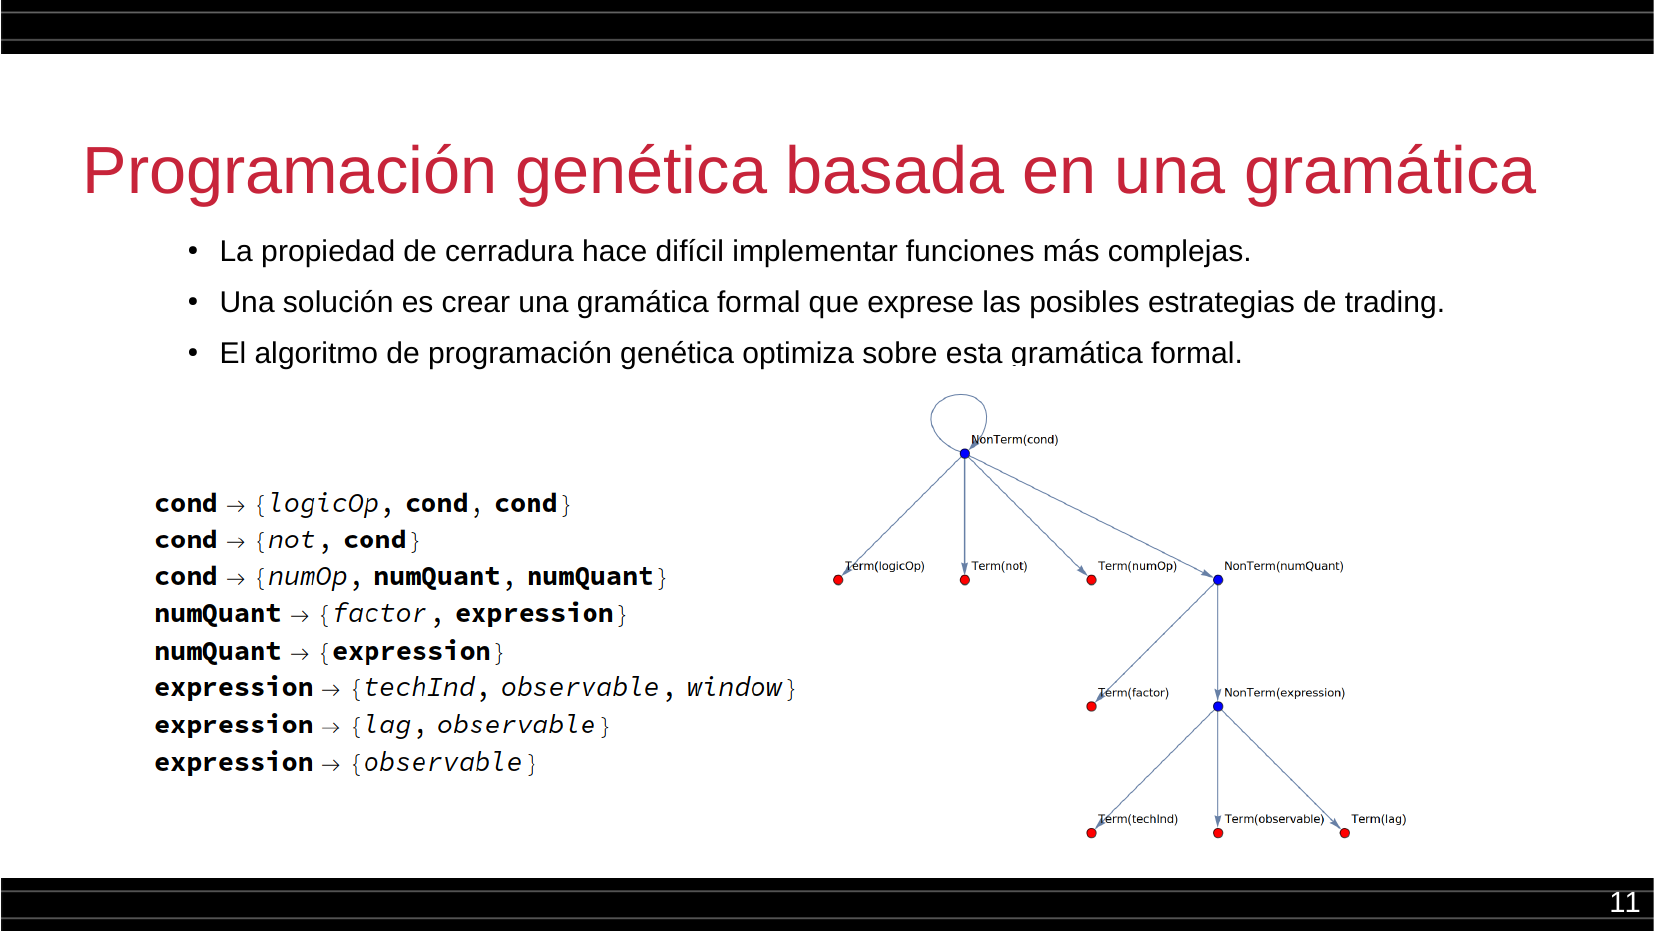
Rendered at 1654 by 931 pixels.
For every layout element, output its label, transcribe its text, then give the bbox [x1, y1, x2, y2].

list La propiedad de cerradura hace difícil implementar funciones más complejas. Una solución es crear una gramática formal que exprese las posibles estrategias de trading. El algoritmo de programación genética optimiza sobre esta gramática formal. [177, 183, 1654, 373]
picture [147, 366, 1419, 860]
title Programación genética basada en una gramática [82, 92, 1571, 249]
picture [1, 0, 1654, 54]
picture [1, 878, 1654, 931]
